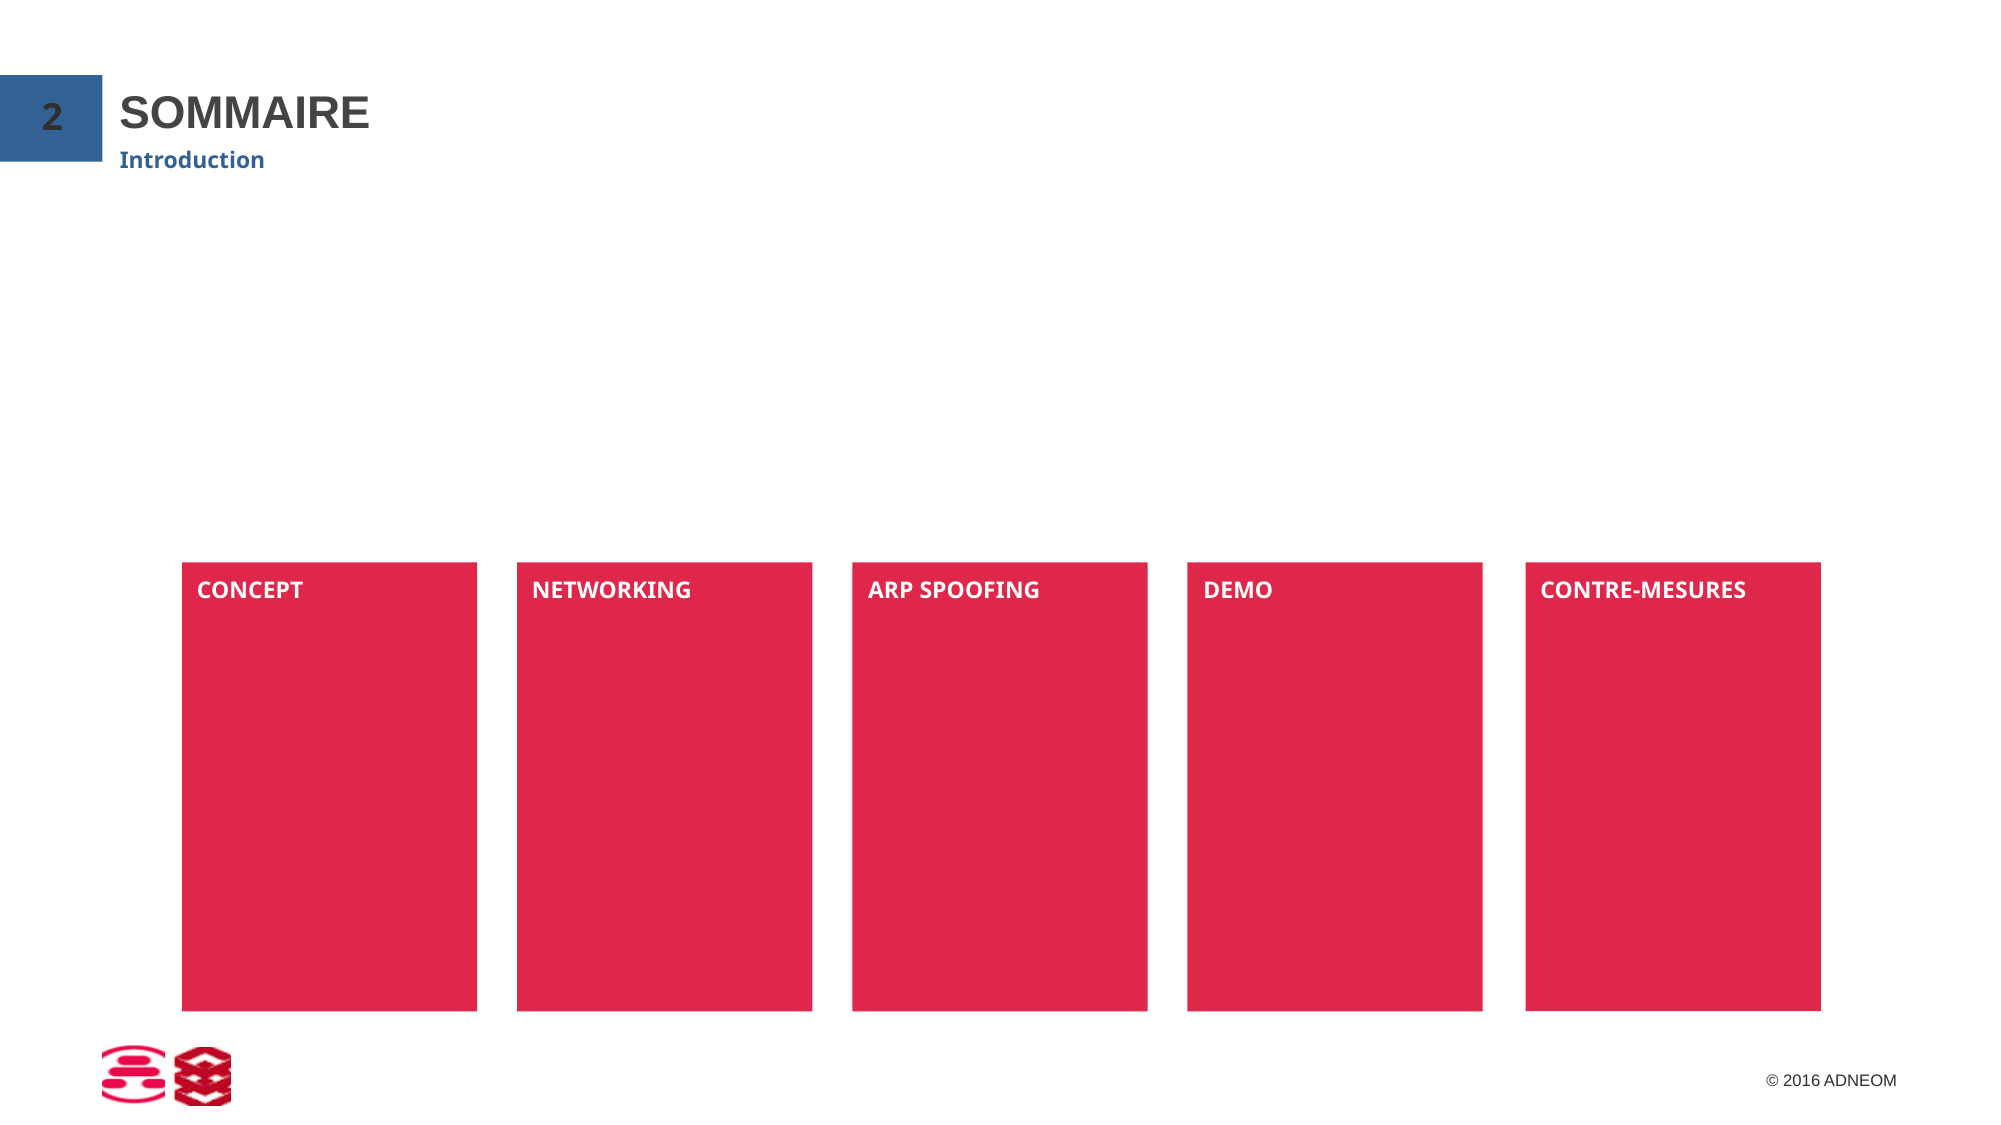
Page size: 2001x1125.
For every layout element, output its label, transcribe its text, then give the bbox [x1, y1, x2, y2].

list CONTRE-MESURES [1525, 562, 1821, 1012]
title SOMMAIRE [104, 75, 1898, 132]
list Introduction [105, 132, 1000, 162]
list NETWORKING [517, 562, 813, 1012]
list ARP SPOOFING [853, 562, 1149, 1012]
list CONCEPT [182, 562, 478, 1012]
list DEMO [1188, 562, 1484, 1012]
picture [102, 1038, 231, 1114]
